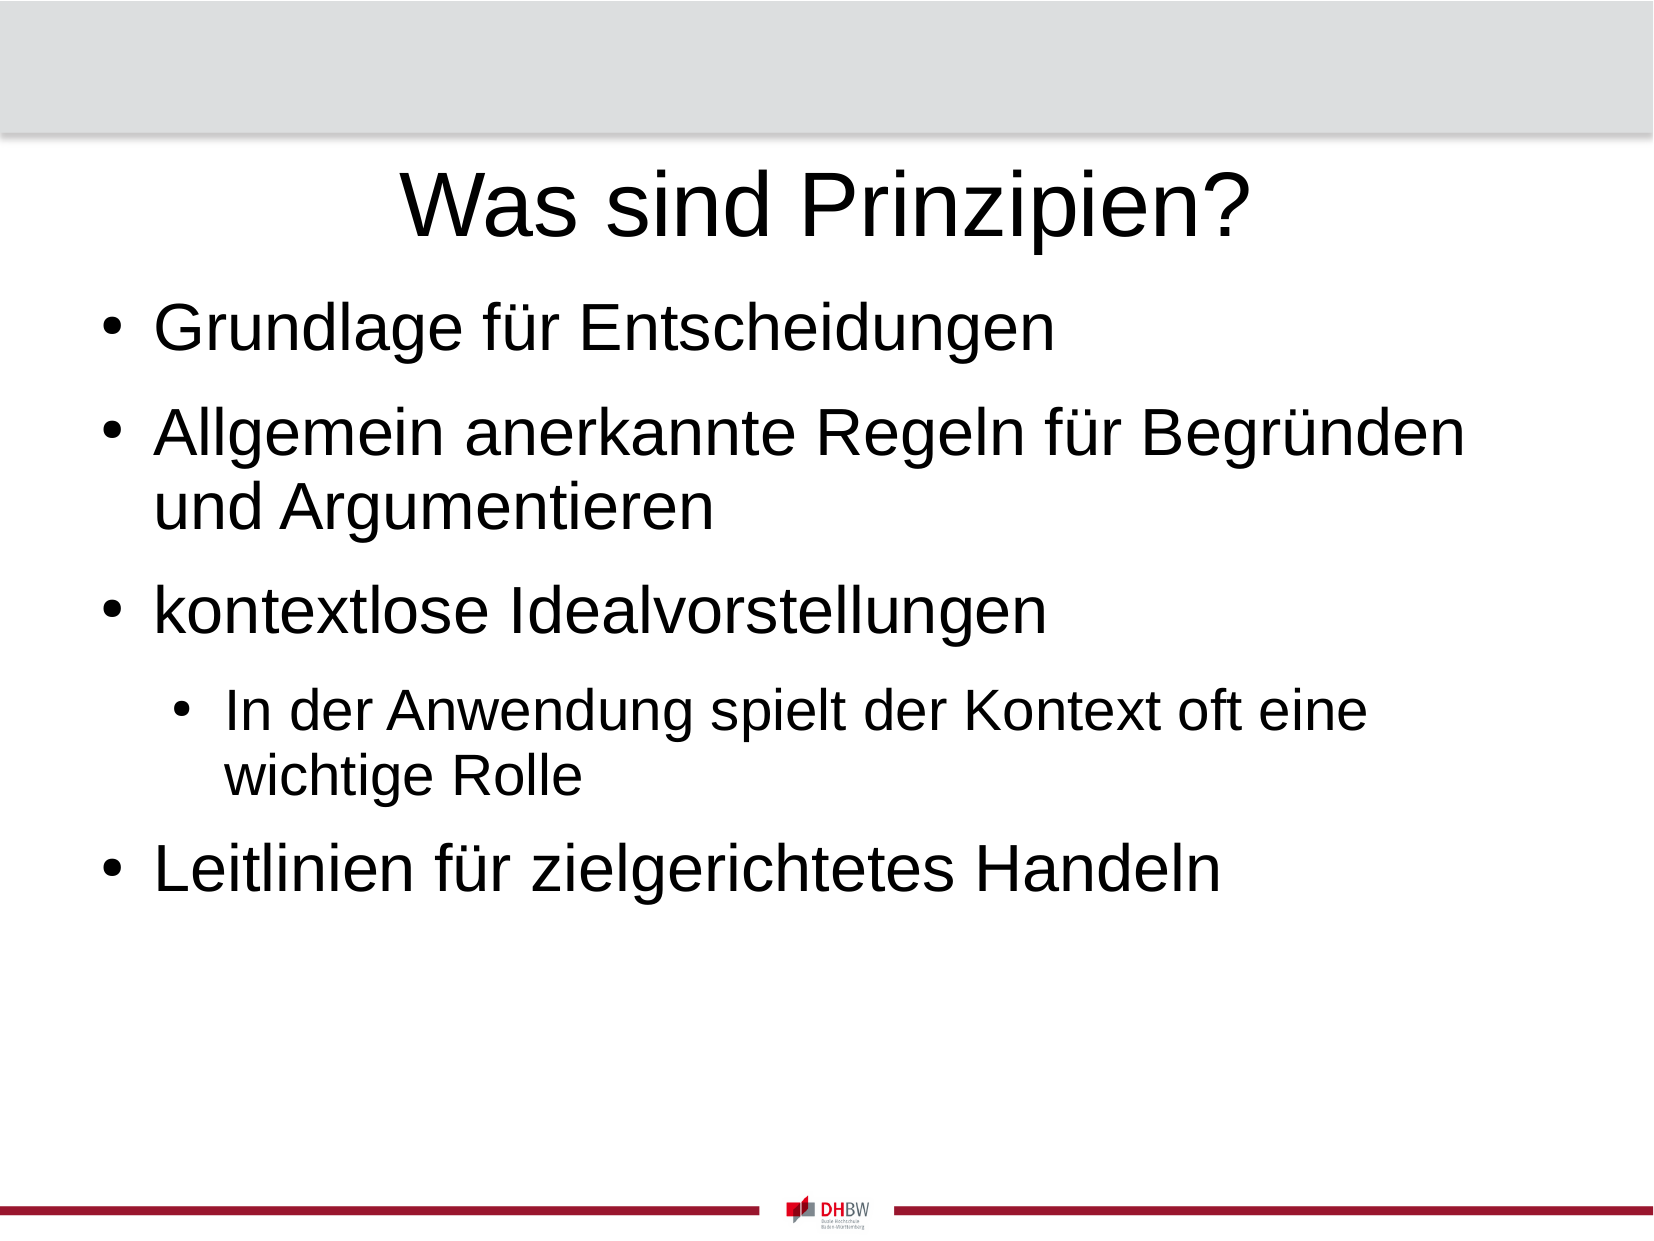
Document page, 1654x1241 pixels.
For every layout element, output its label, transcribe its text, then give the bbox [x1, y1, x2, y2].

list Grundlage für Entscheidungen Allgemein anerkannte Regeln für Begründen und Argumentieren kontextlose Idealvorstellungen In der Anwendung spielt der Kontext oft eine wichtige Rolle Leitlinien für zielgerichtetes Handeln [82, 290, 1571, 1011]
title Was sind Prinzipien? [82, 49, 1571, 257]
picture [0, 1, 1654, 1237]
